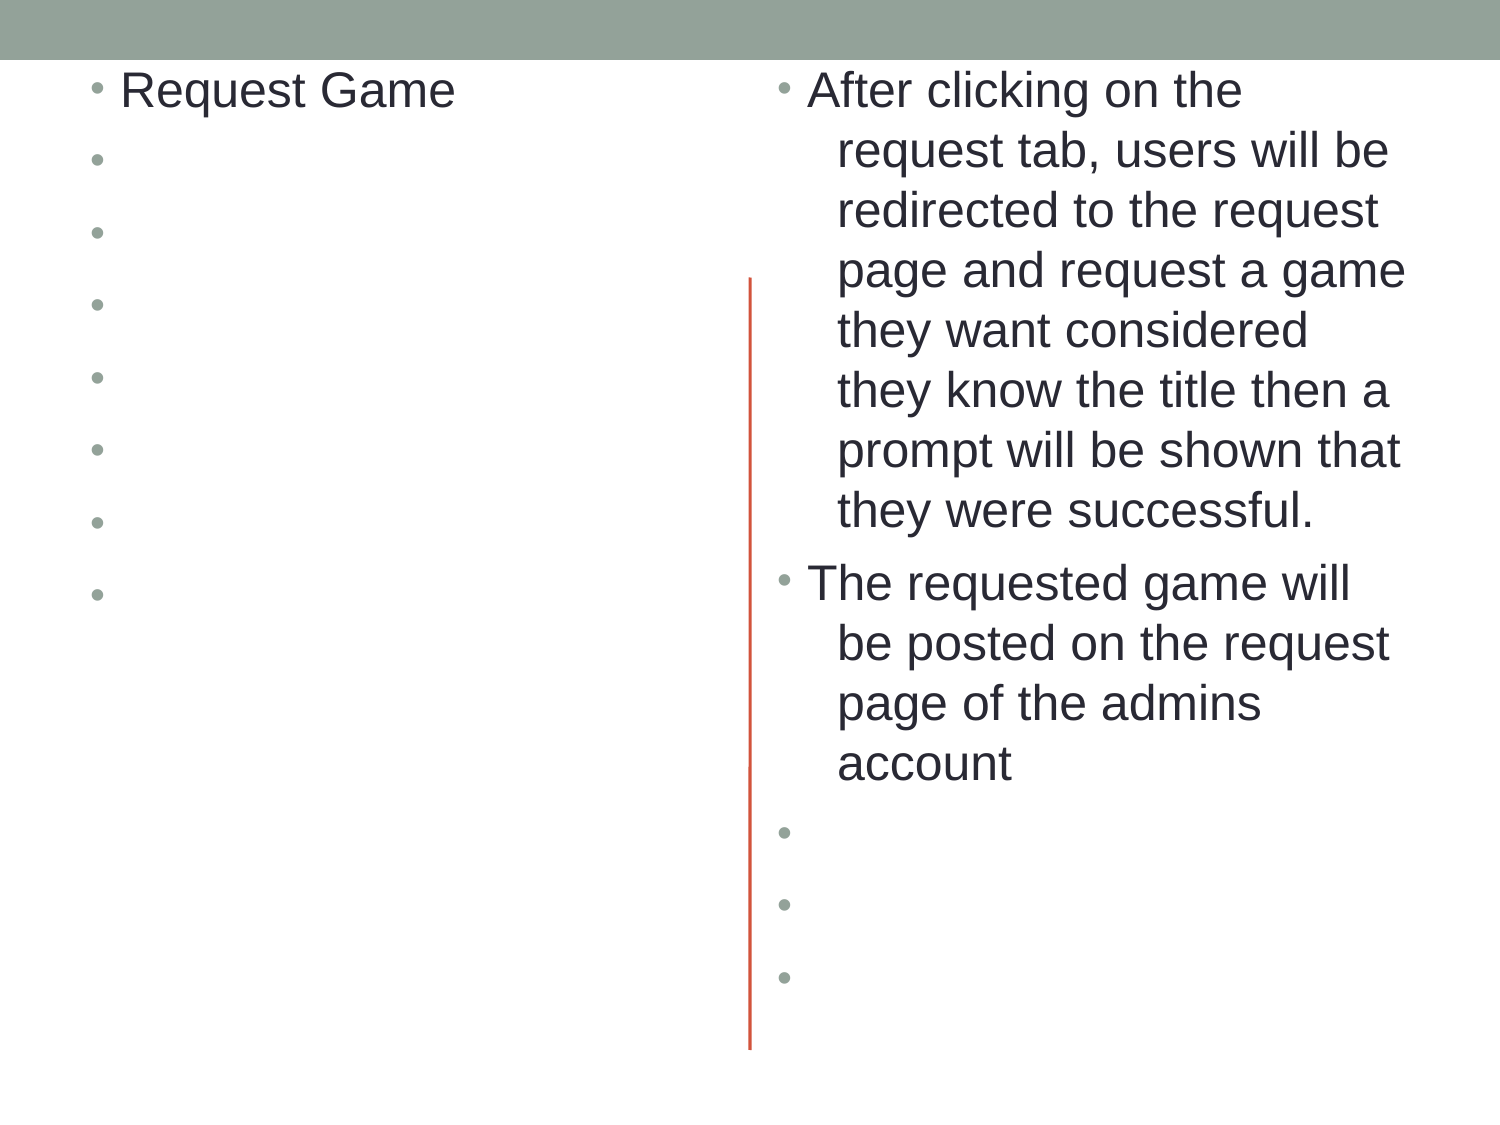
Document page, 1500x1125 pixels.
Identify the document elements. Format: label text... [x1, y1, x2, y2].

list After clicking on the request tab, users will be redirected to the request page and request a game they want considered they know the title then a prompt will be shown that they were successful. The requested game will be posted on the request page of the admins account [761, 50, 1426, 1063]
list Request Game [75, 50, 738, 1088]
